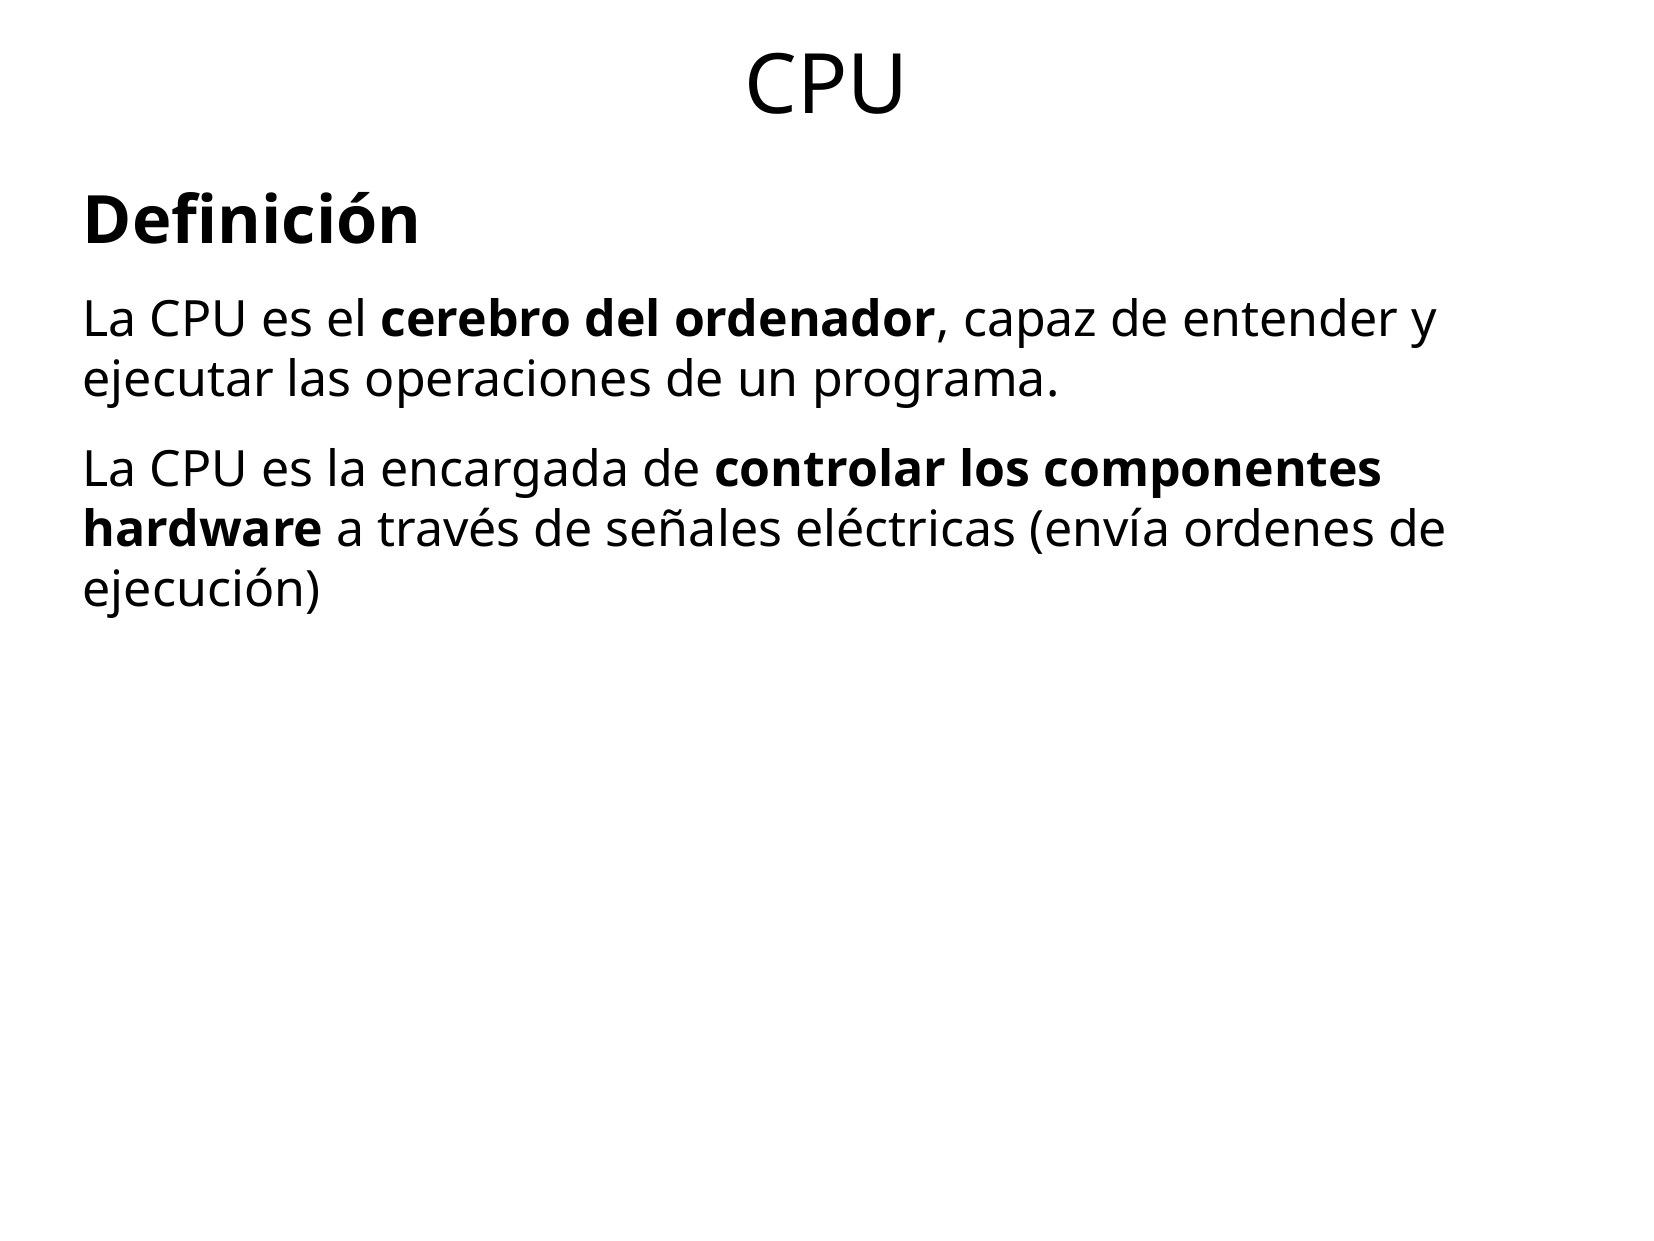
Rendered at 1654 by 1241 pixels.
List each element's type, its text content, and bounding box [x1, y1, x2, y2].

subtitle Definición La CPU es el cerebro del ordenador, capaz de entender y ejecutar las operaciones de un programa. La CPU es la encargada de controlar los componentes hardware a través de señales eléctricas (envía ordenes de ejecución) [82, 177, 1571, 996]
title CPU [82, 0, 1571, 162]
